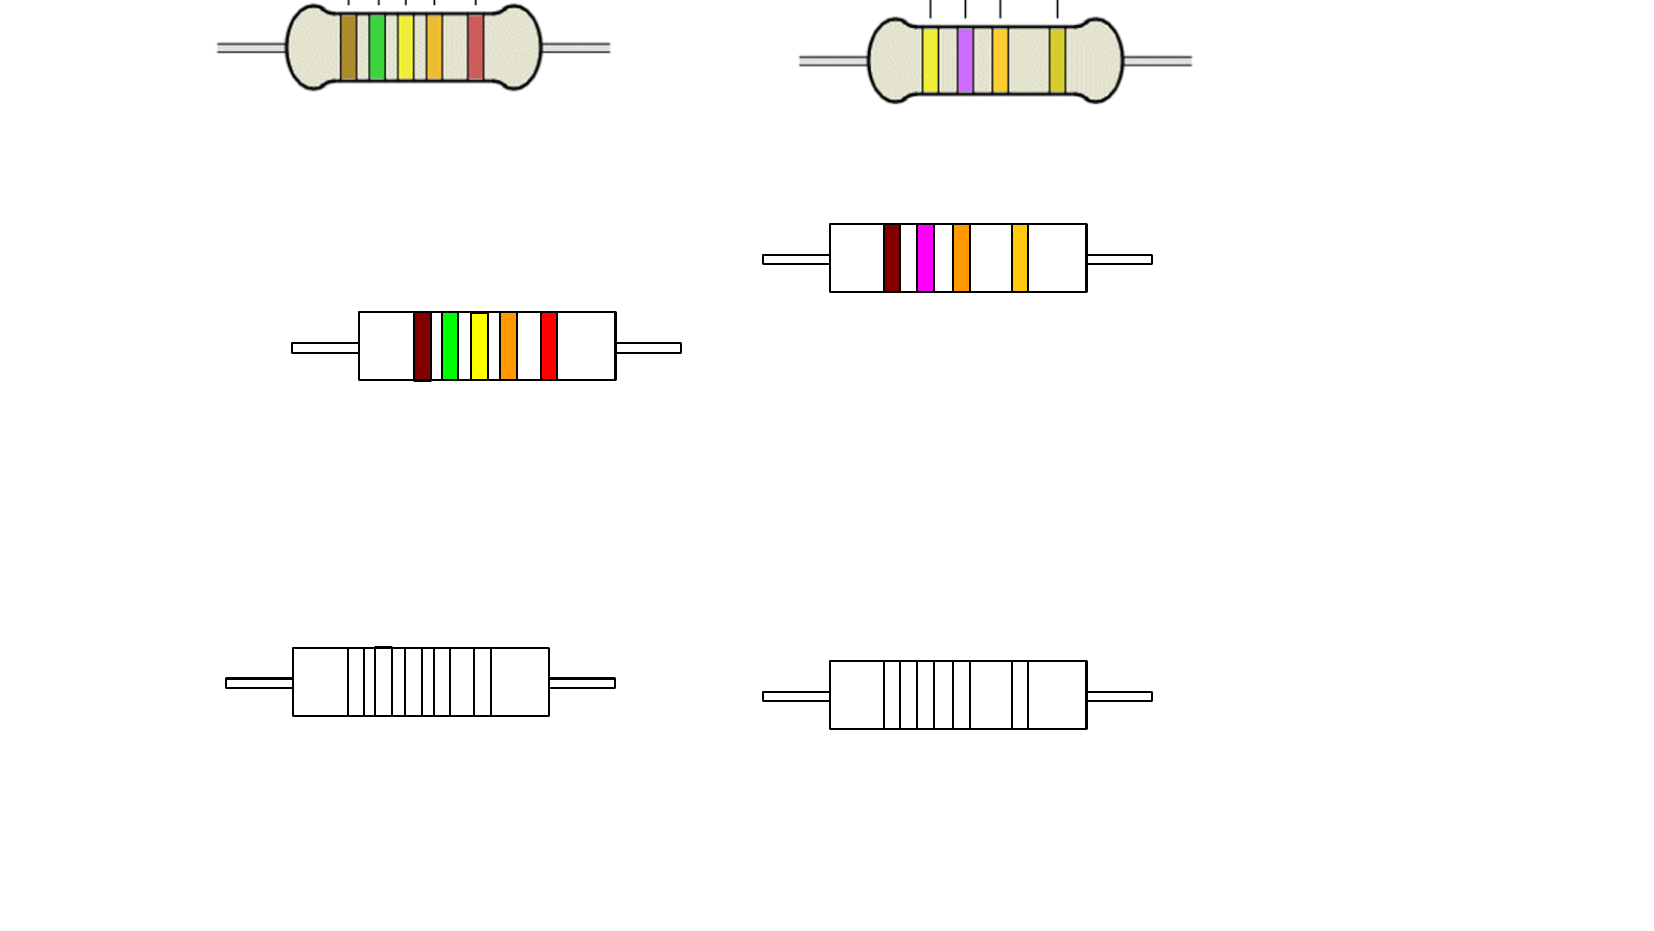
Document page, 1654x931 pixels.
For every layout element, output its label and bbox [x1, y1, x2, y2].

text_box [763, 223, 1153, 293]
text_box [763, 660, 1153, 730]
text_box [226, 647, 615, 716]
picture [775, 0, 1224, 122]
picture [199, 0, 665, 121]
text_box [292, 312, 682, 381]
